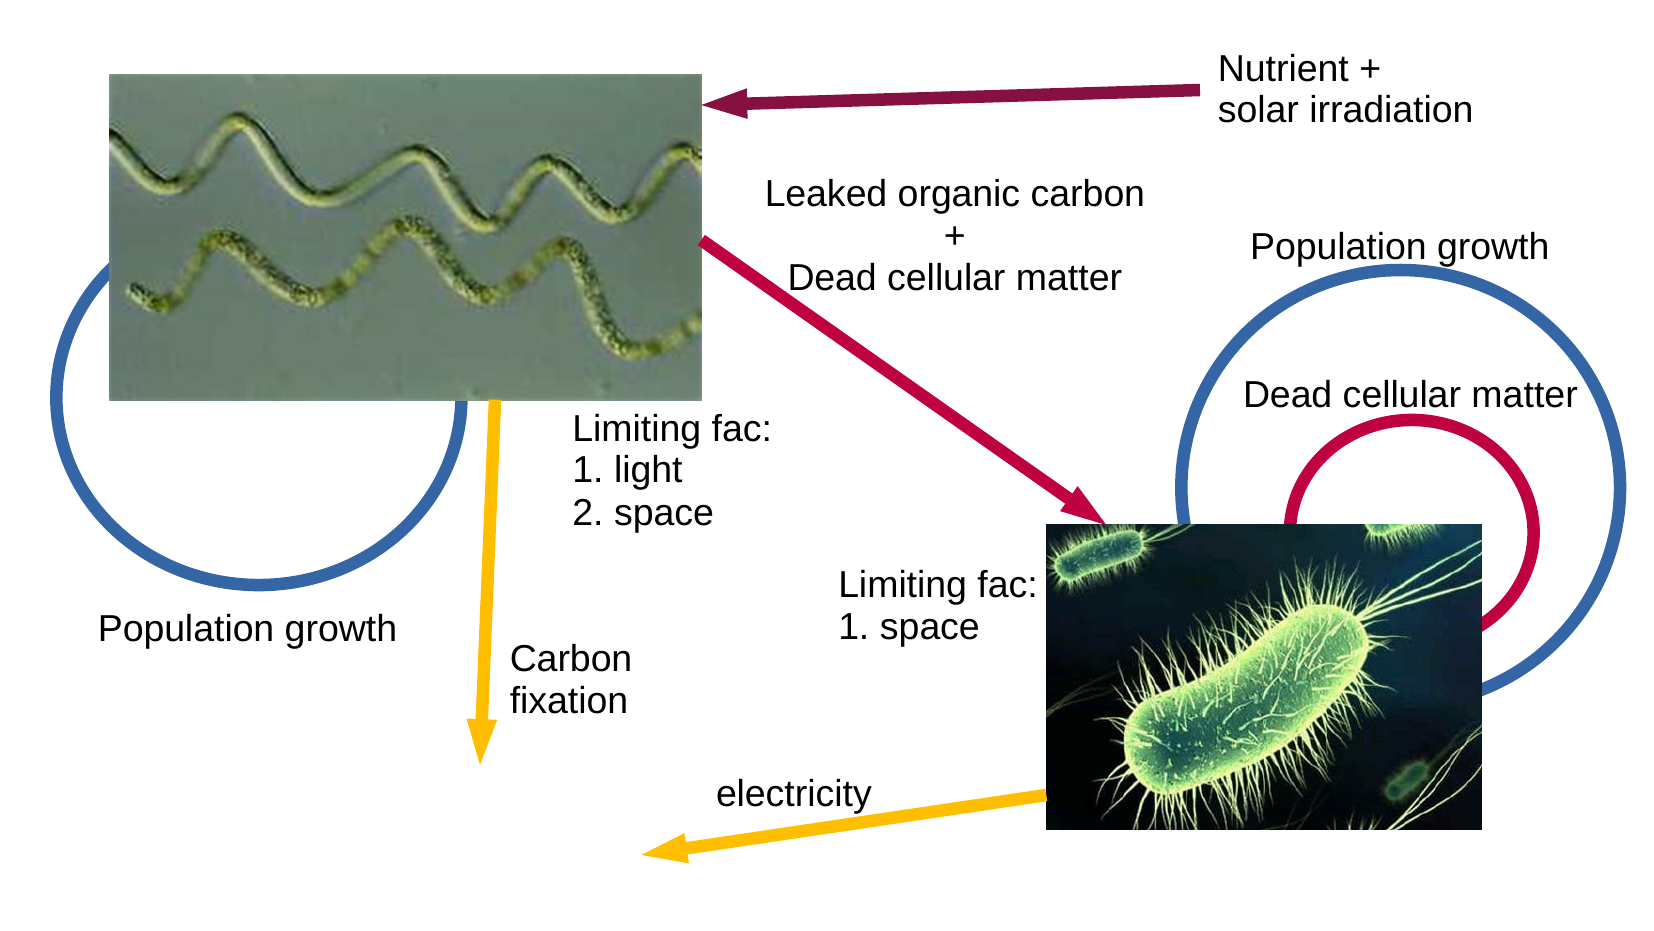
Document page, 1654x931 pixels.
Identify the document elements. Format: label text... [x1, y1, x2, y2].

text_box Dead cellular matter [1228, 366, 1593, 424]
text_box Leaked organic carbon + Dead cellular matter [750, 165, 1160, 306]
picture [1046, 524, 1482, 830]
text_box Limiting fac: 1. space [823, 556, 1054, 656]
text_box Population growth [83, 600, 413, 658]
picture [109, 74, 702, 401]
text_box Carbon fixation [495, 630, 648, 729]
text_box Nutrient + solar irradiation [1203, 39, 1489, 139]
text_box Limiting fac: 1. light 2. space [557, 399, 788, 541]
text_box Population growth [1235, 218, 1565, 276]
text_box electricity [701, 765, 888, 822]
